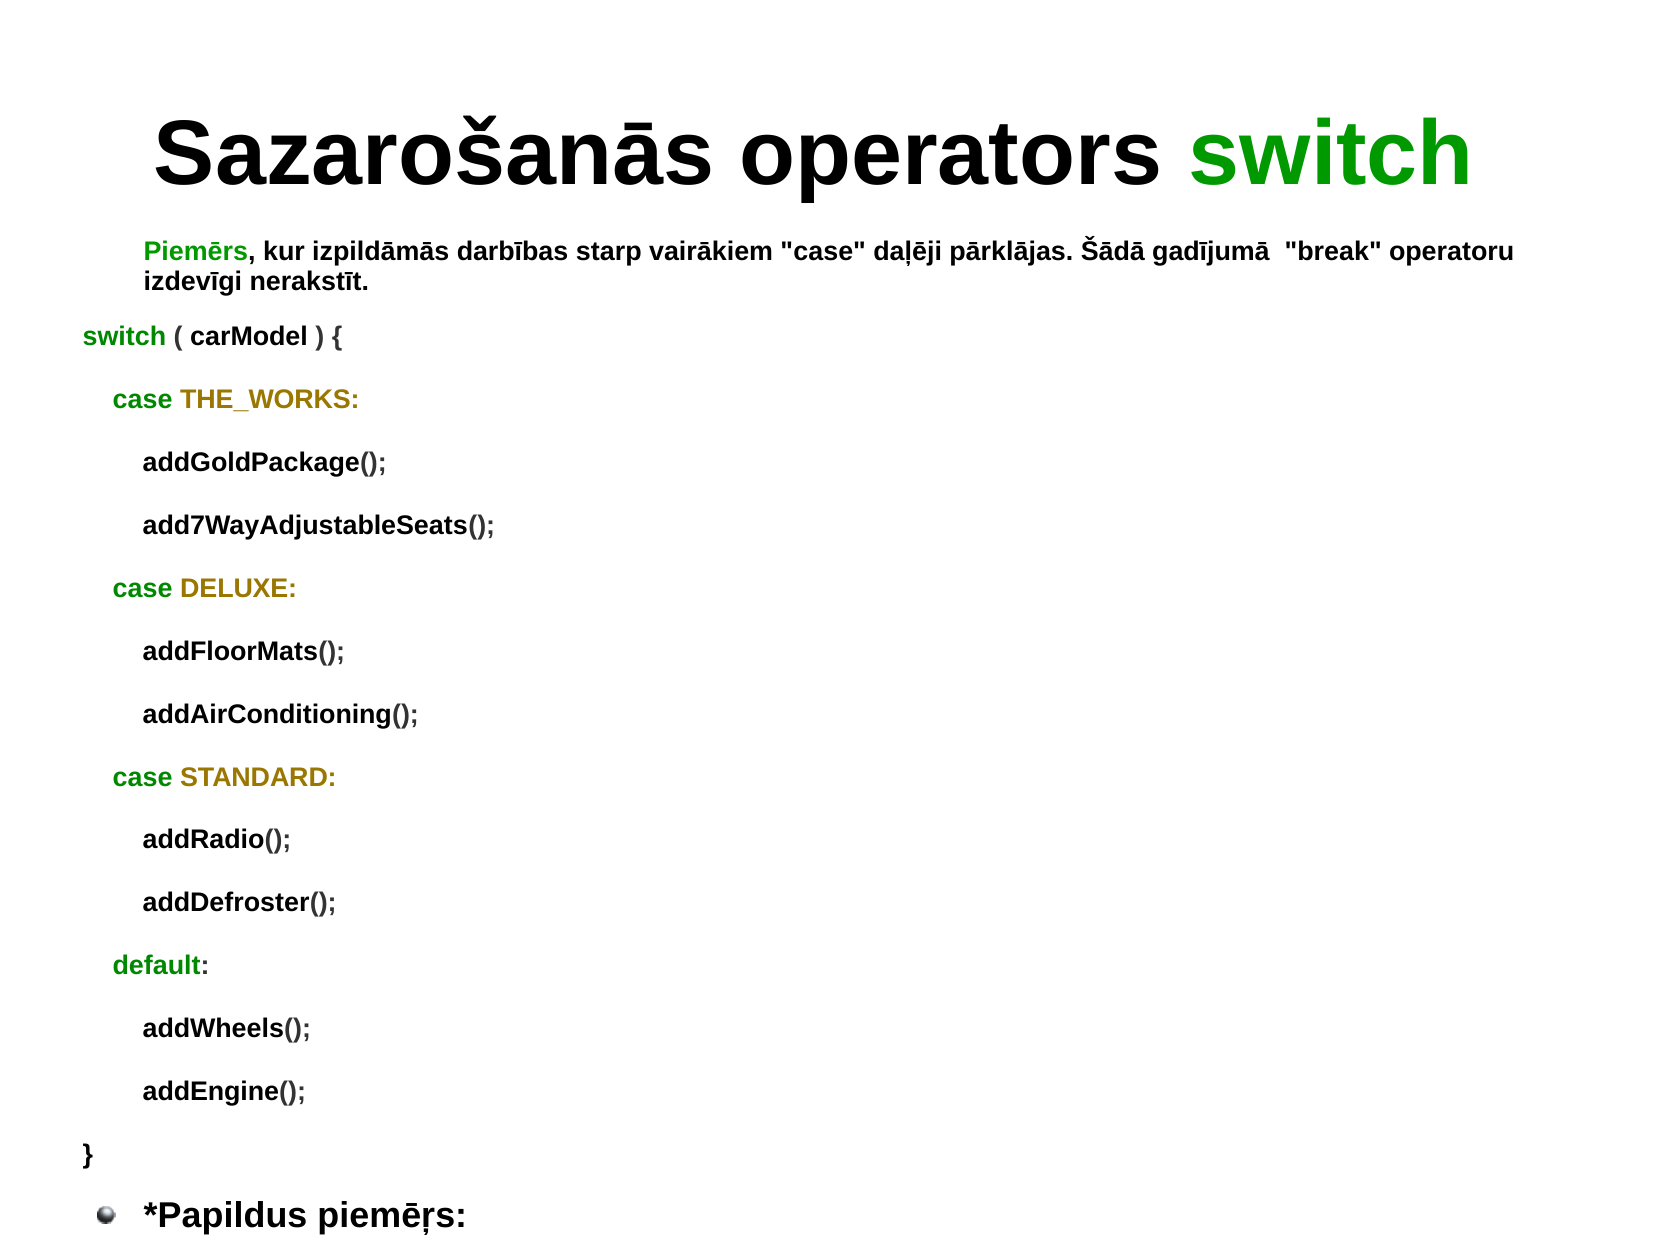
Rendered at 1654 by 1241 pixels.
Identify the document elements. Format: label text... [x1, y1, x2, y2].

list Piemērs, kur izpildāmās darbības starp vairākiem "case" daļēji pārklājas. Šādā gadījumā "break" operatoru izdevīgi nerakstīt. switch ( carModel ) { case THE_WORKS: addGoldPackage(); add7WayAdjustableSeats(); case DELUXE: addFloorMats(); addAirConditioning(); case STANDARD: addRadio(); addDefroster(); default: addWheels(); addEngine(); } *Papildus piemēŗs: http://www.homeandlearn.co.uk/java/java_switch_statements.html [82, 236, 1571, 1241]
title Sazarošanās operators switch [82, 49, 1571, 236]
